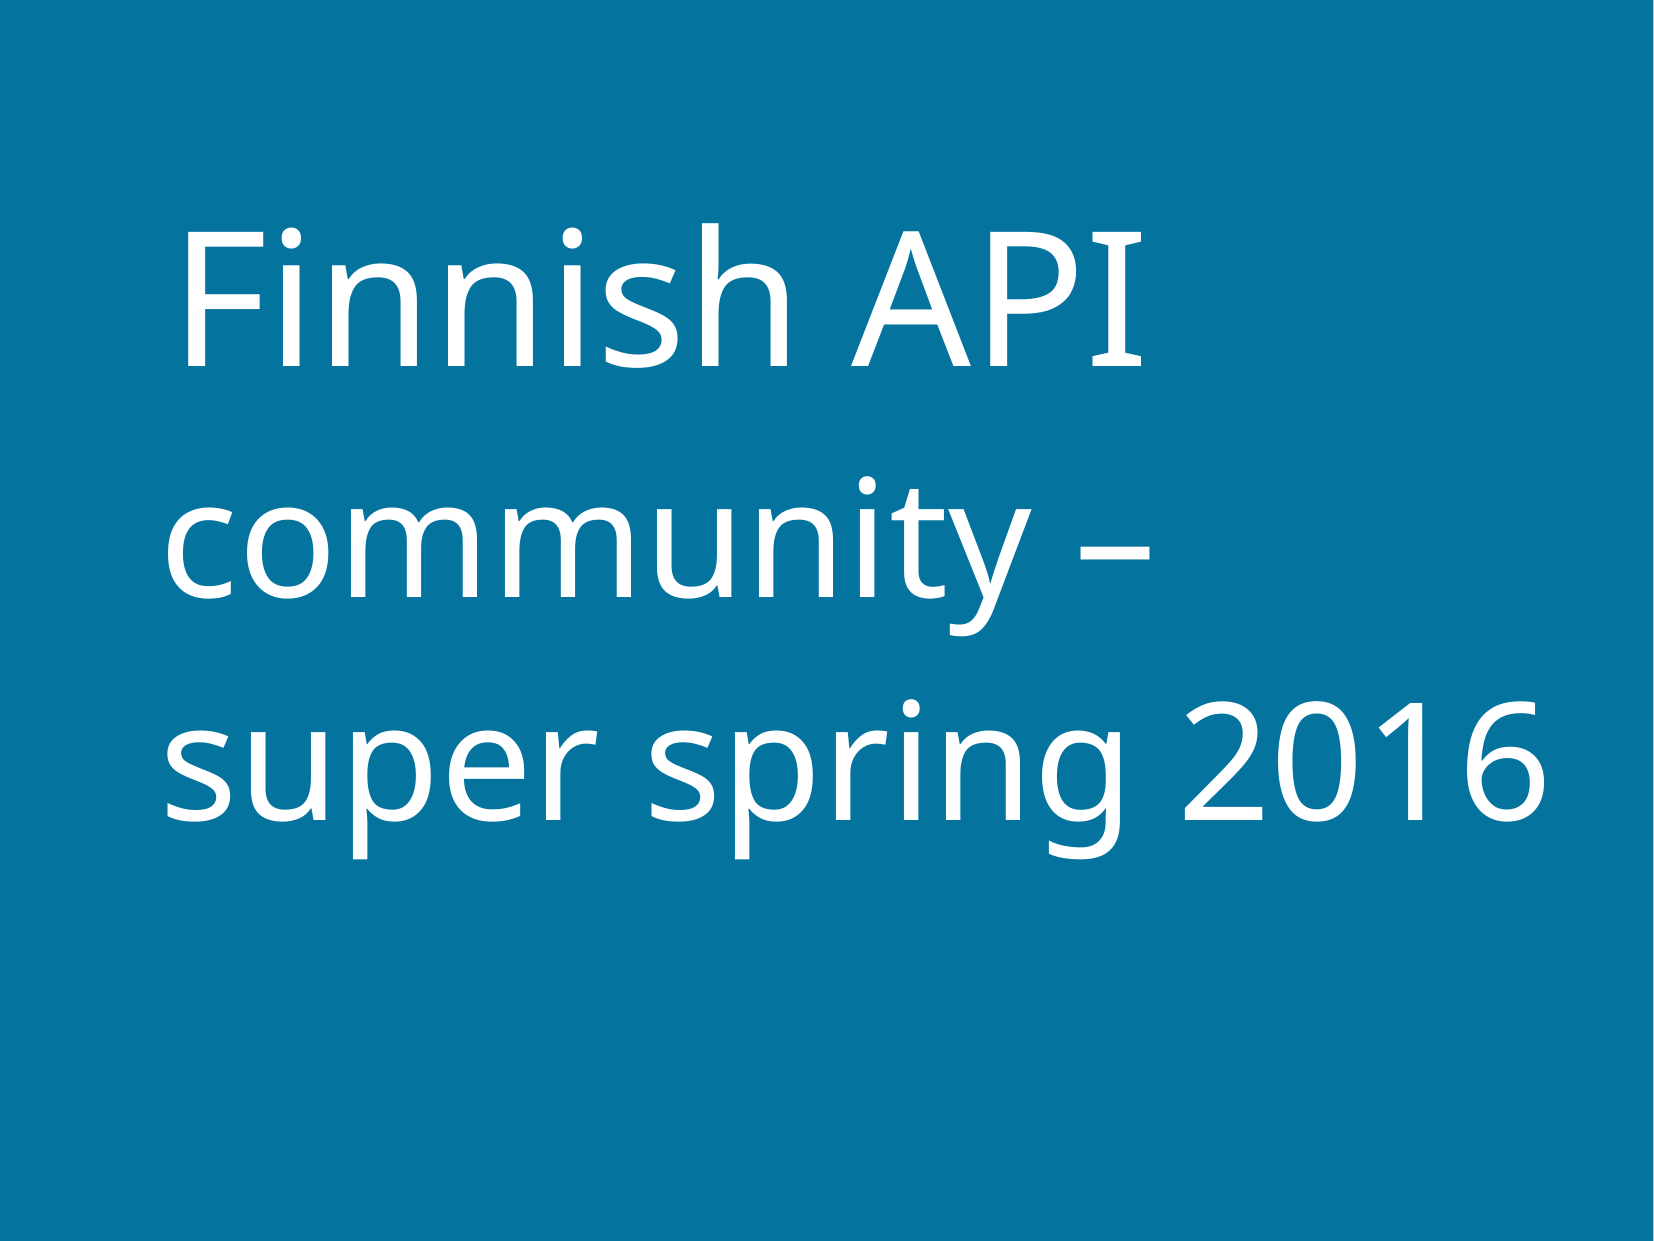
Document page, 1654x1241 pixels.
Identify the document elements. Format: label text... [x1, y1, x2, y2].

list Finnish API community – super spring 2016 [101, 165, 1591, 886]
